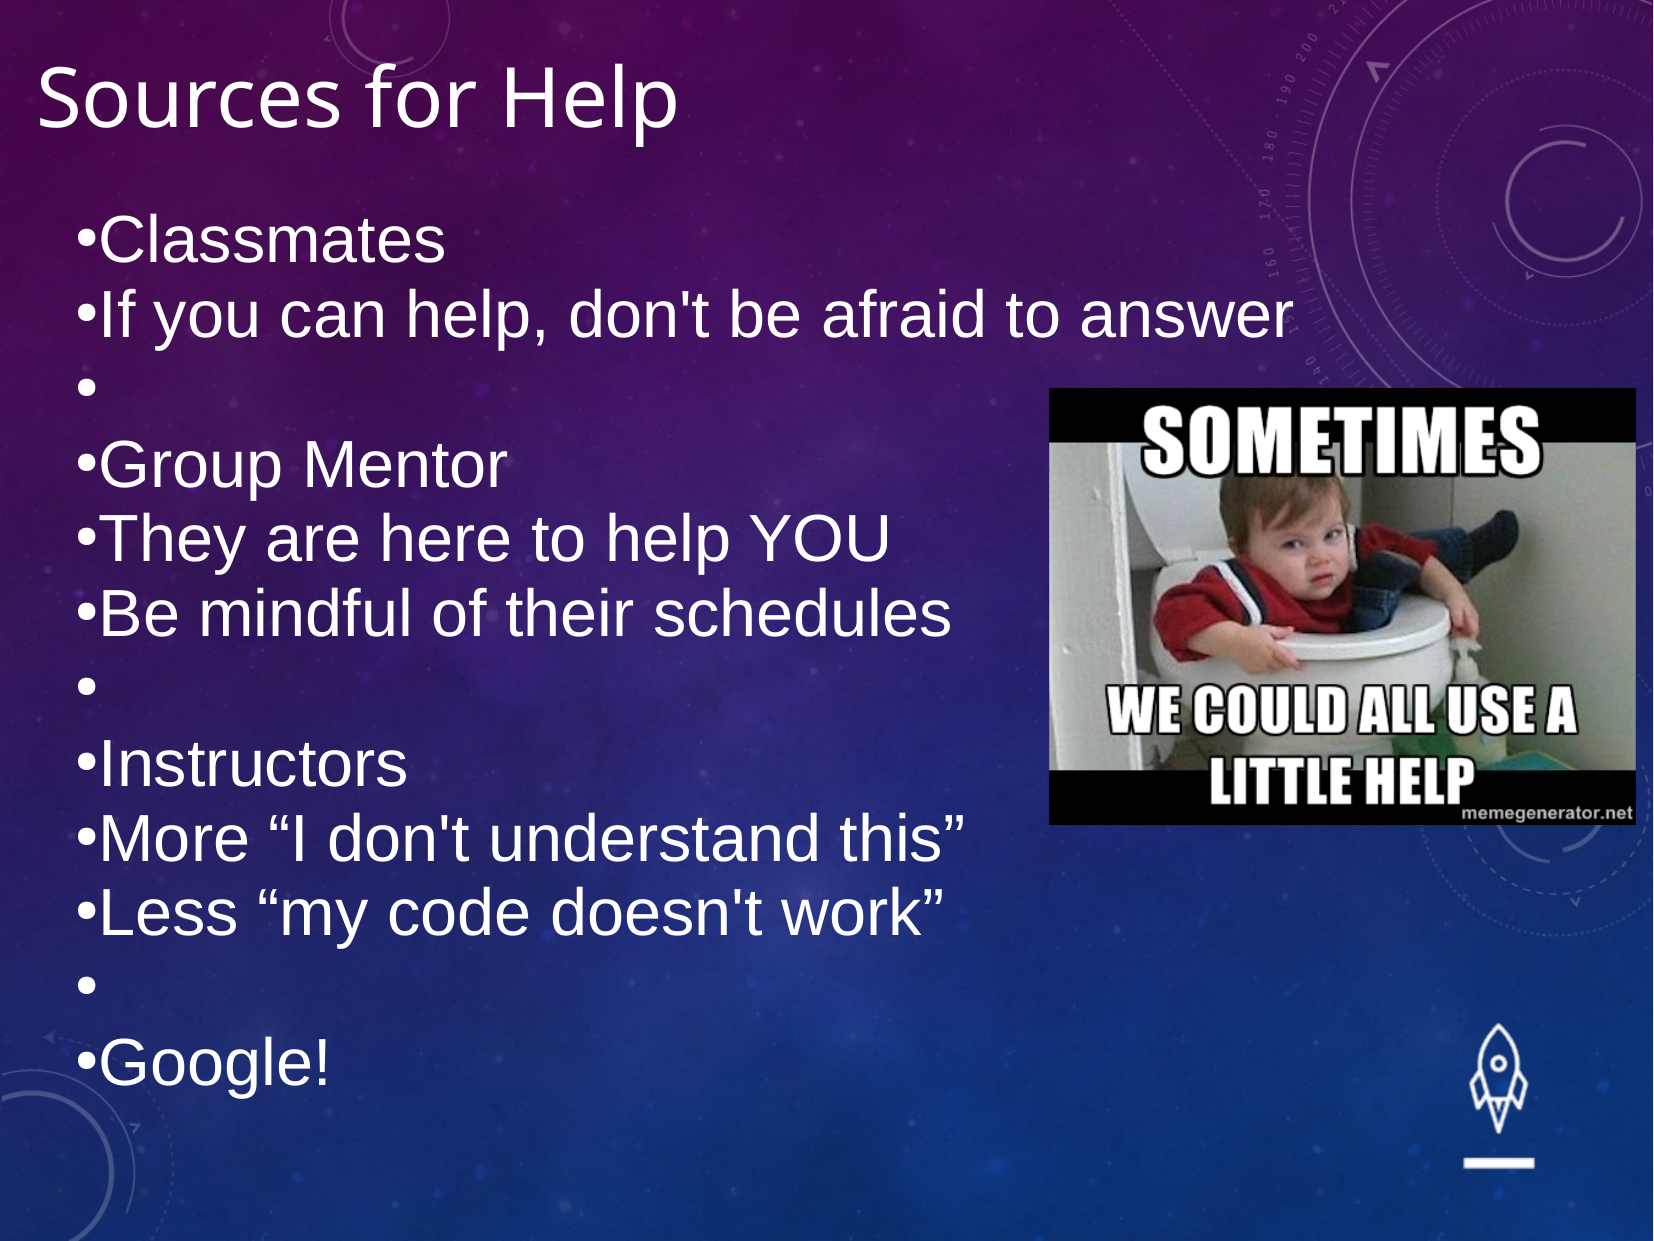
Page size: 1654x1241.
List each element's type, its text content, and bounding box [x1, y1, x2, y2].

picture [1379, 975, 1620, 1216]
text_box Classmates If you can help, don't be afraid to answer Group Mentor They are here to help YOU Be mindful of their schedules Instructors More “I don't understand this” Less “my code doesn't work” Google! [60, 195, 1366, 1156]
text_box Sources for Help [19, 17, 1599, 174]
picture [1049, 388, 1636, 826]
